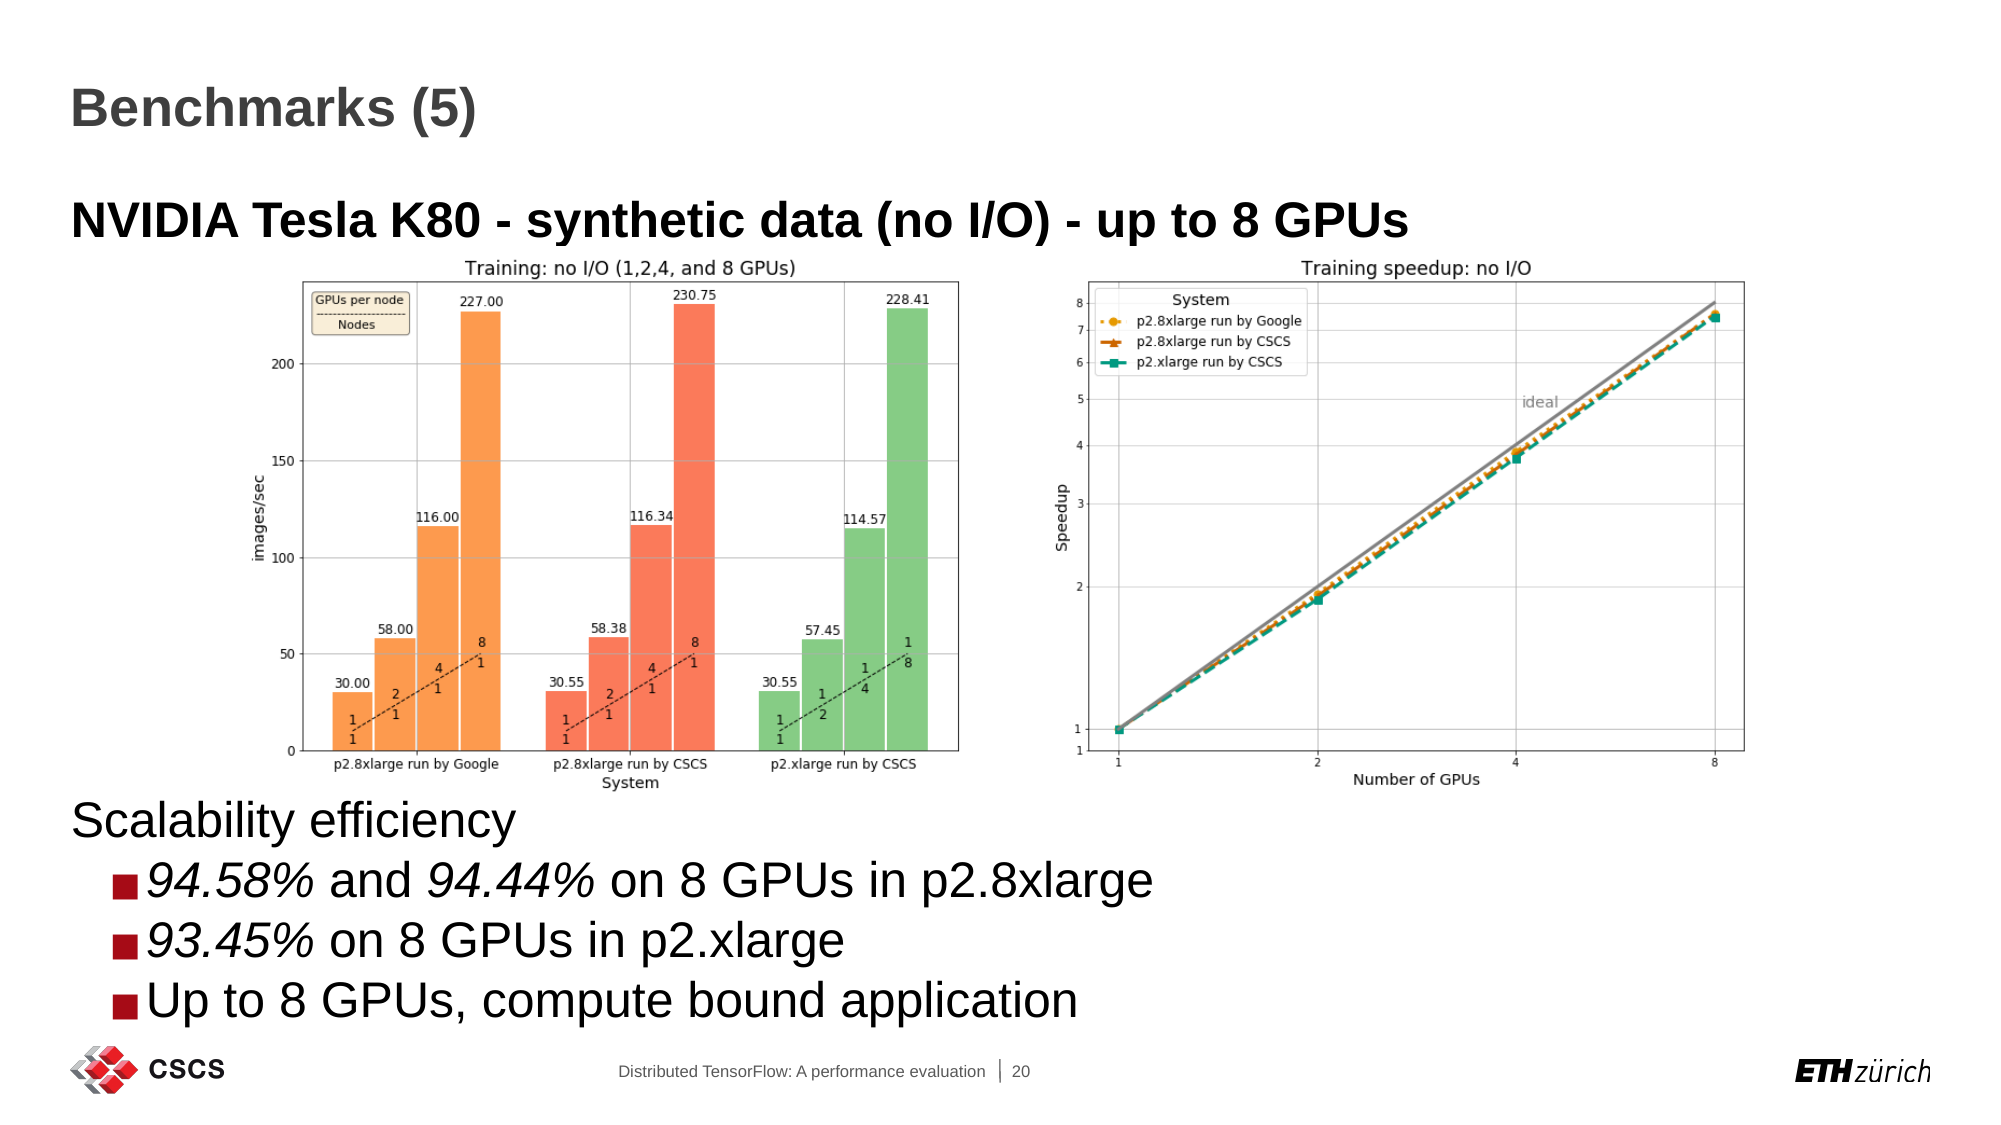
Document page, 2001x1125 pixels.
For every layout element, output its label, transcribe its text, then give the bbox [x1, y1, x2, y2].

picture [57, 1033, 236, 1106]
picture [70, 246, 1930, 793]
slide_number <number> [999, 1059, 1063, 1083]
footer Distributed TensorFlow: A performance evaluation [322, 1059, 998, 1083]
list NVIDIA Tesla K80 - synthetic data (no I/O) - up to 8 GPUs Scalability efficiency 94.58% and 94.44% on 8 GPUs in p2.8xlarge 93.45% on 8 GPUs in p2.xlarge Up to 8 GPUs, compute bound application [70, 793, 1930, 1022]
picture [1795, 1059, 1930, 1082]
list NVIDIA Tesla K80 - synthetic data (no I/O) - up to 8 GPUs Scalability efficiency 94.58% and 94.44% on 8 GPUs in p2.8xlarge 93.45% on 8 GPUs in p2.xlarge Up to 8 GPUs, compute bound application [70, 178, 1930, 246]
title Benchmarks (5) [70, 7, 1930, 149]
